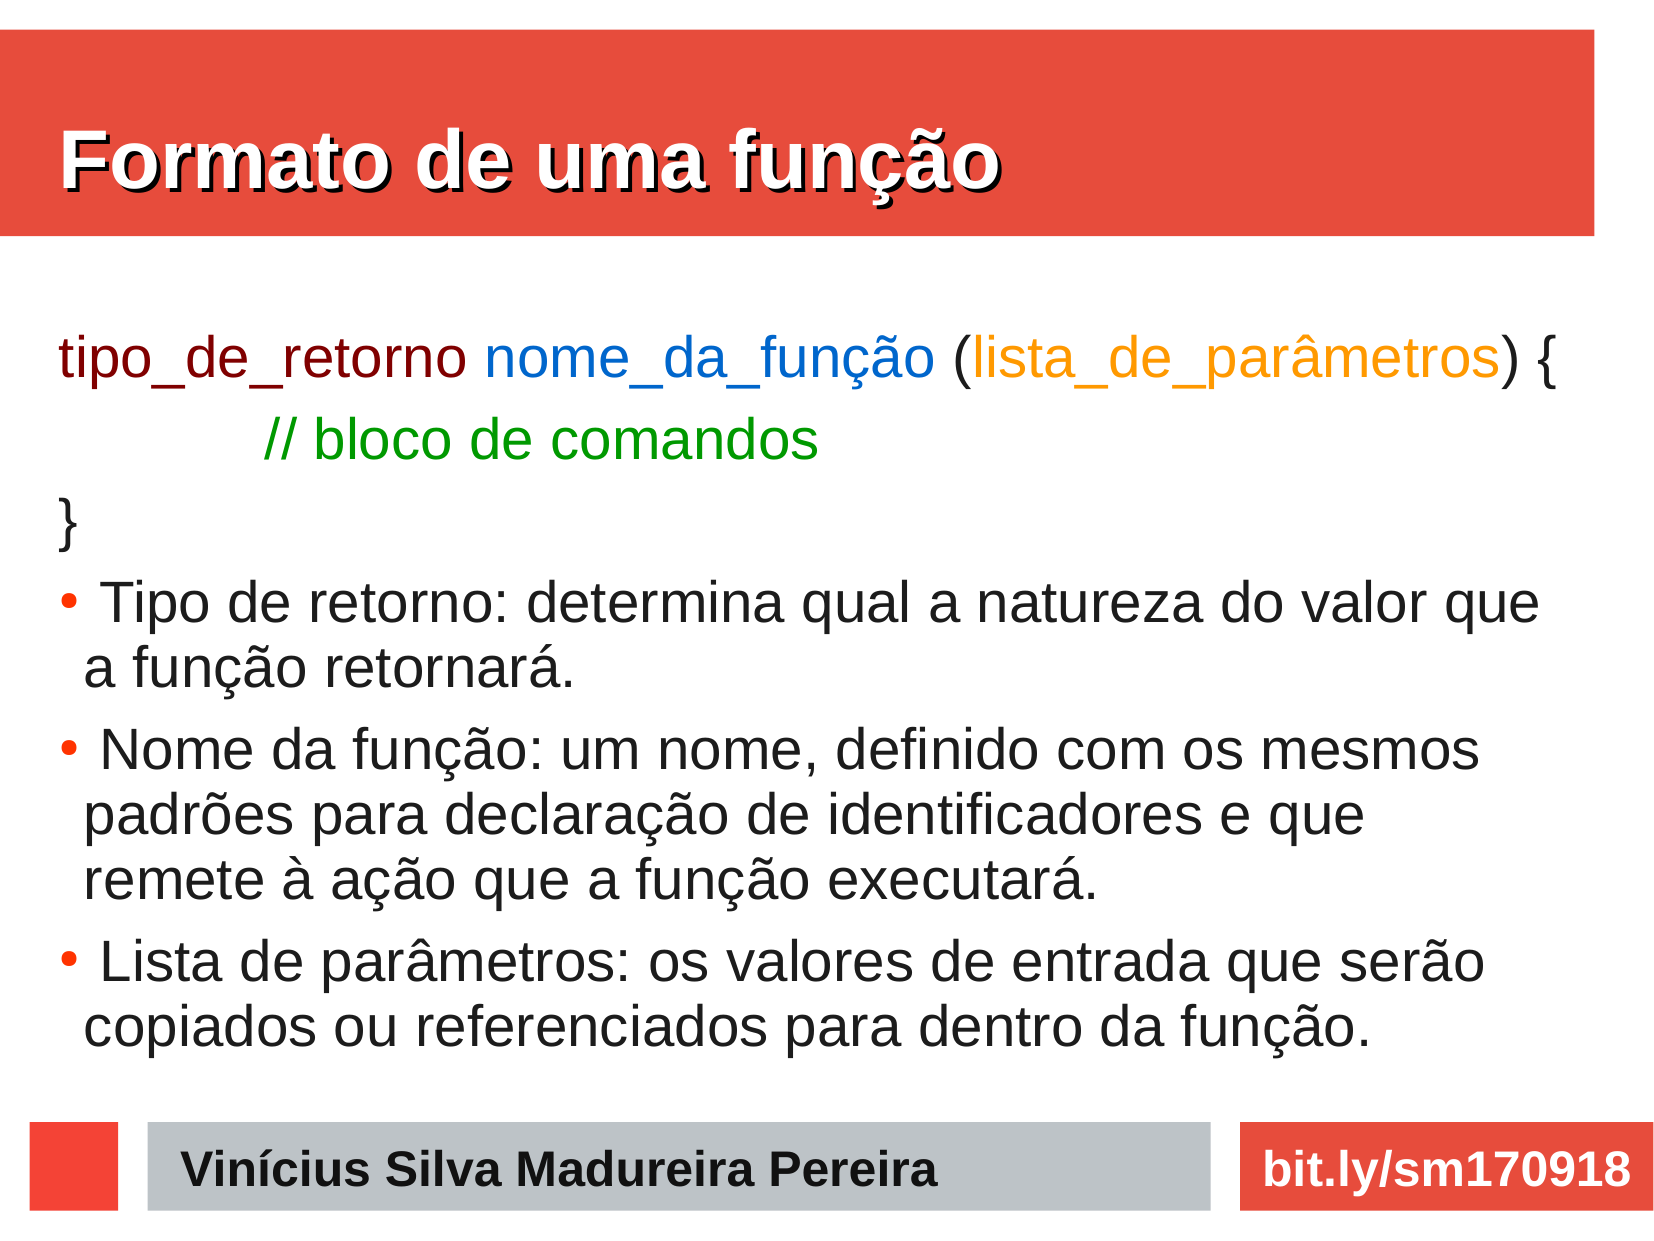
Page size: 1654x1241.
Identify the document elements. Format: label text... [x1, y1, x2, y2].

title Formato de uma função [59, 35, 1595, 207]
text_box Vinícius Silva Madureira Pereira [165, 1133, 1170, 1205]
list tipo_de_retorno nome_da_função (lista_de_parâmetros) { // bloco de comandos } Tipo de retorno: determina qual a natureza do valor que a função retornará. Nome da função: um nome, definido com os mesmos padrões para declaração de identificadores e que remete à ação que a função executará. Lista de parâmetros: os valores de entrada que serão copiados ou referenciados para dentro da função. [59, 324, 1565, 1093]
text_box bit.ly/sm170918 [1228, 1133, 1654, 1205]
